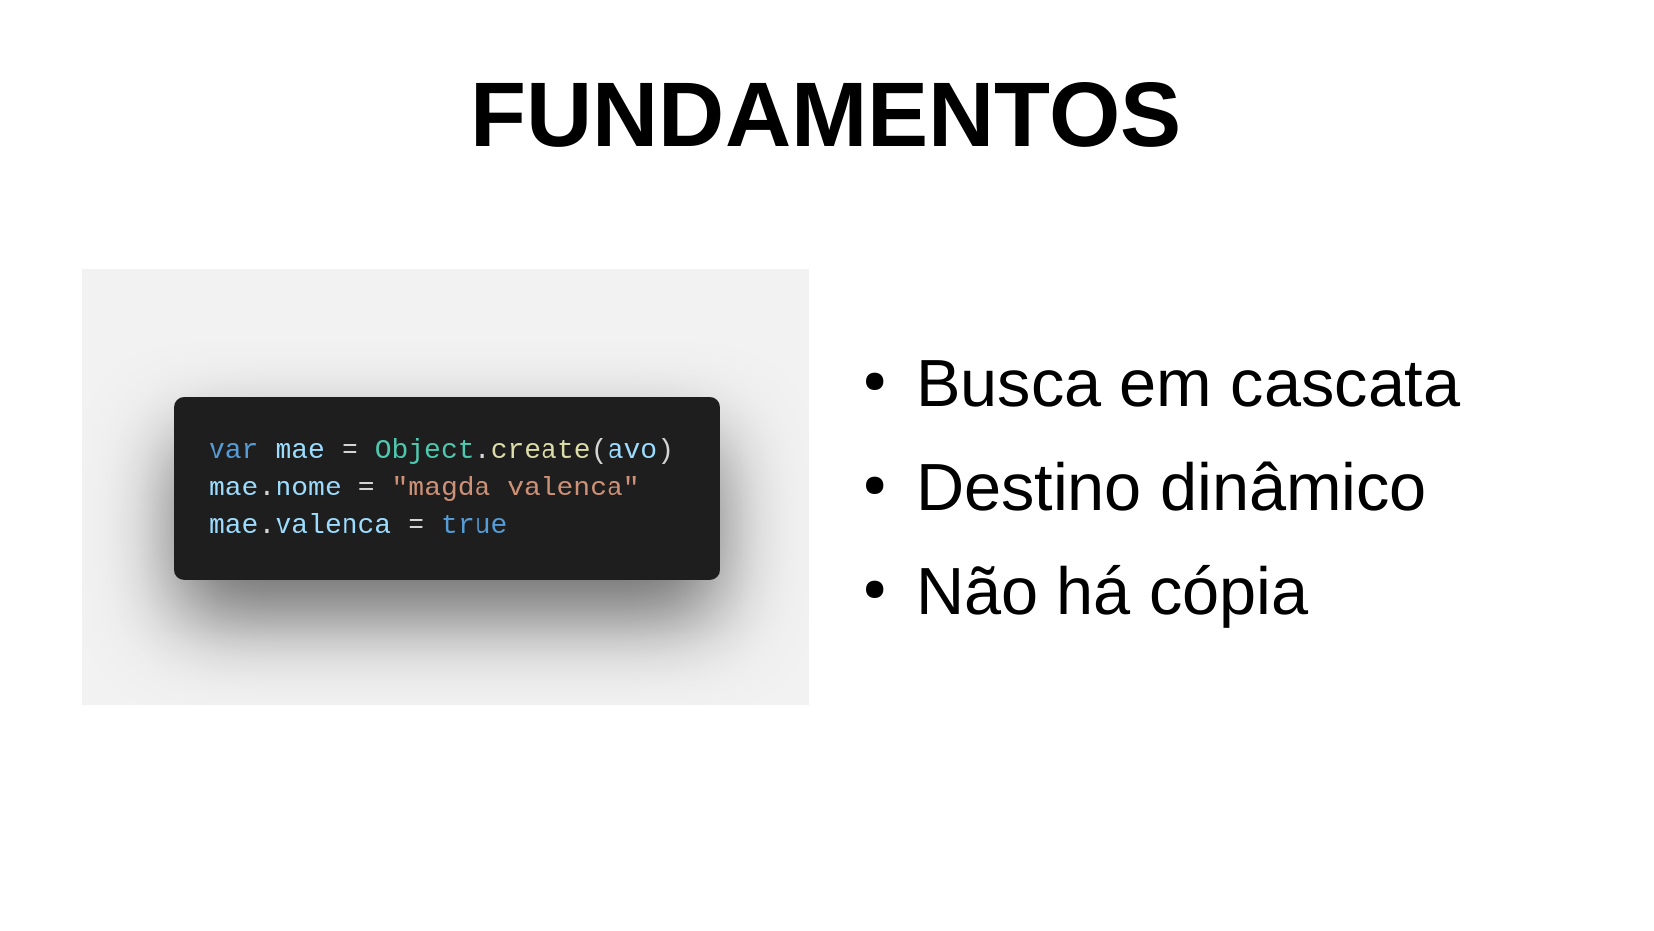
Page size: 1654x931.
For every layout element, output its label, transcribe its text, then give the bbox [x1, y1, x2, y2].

title FUNDAMENTOS [82, 37, 1571, 193]
picture [82, 269, 809, 705]
list Busca em cascata Destino dinâmico Não há cópia [845, 217, 1572, 758]
